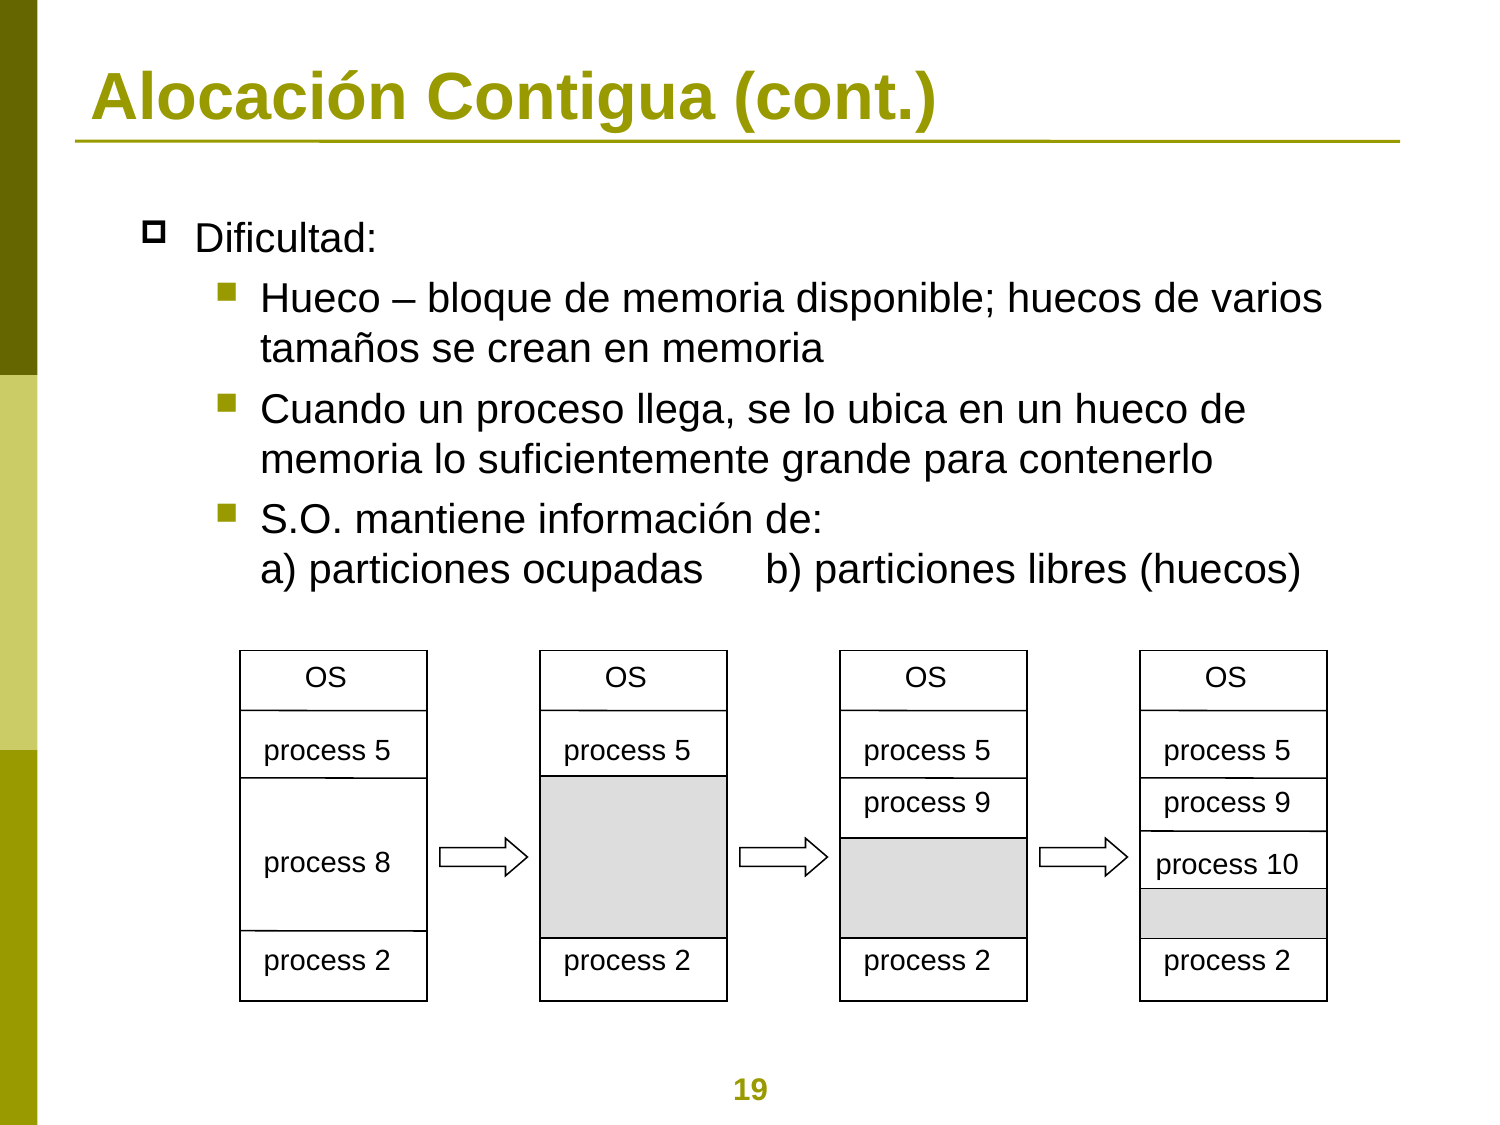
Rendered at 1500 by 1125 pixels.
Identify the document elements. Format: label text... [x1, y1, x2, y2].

text_box process 10 [1139, 837, 1315, 889]
text_box OS [1190, 650, 1262, 701]
text_box process 2 [839, 939, 1015, 984]
text_box process 5 [239, 723, 415, 774]
text_box [439, 838, 528, 876]
text_box [839, 712, 1028, 777]
text_box OS [290, 650, 362, 701]
text_box [1139, 832, 1328, 1001]
text_box process 2 [1139, 939, 1315, 984]
text_box process 2 [539, 939, 715, 984]
text_box process 8 [239, 835, 415, 886]
text_box process 2 [239, 933, 415, 984]
text_box OS [890, 650, 962, 701]
text_box [1139, 779, 1328, 830]
text_box process 5 [539, 723, 715, 774]
text_box process 5 [1139, 723, 1315, 774]
text_box [1039, 838, 1128, 876]
text_box process 5 [839, 723, 1015, 774]
text_box process 9 [839, 775, 1015, 826]
text_box OS [590, 650, 662, 701]
text_box Alocación Contigua (cont.) [75, 45, 1426, 141]
text_box [539, 712, 728, 1001]
text_box [239, 779, 428, 930]
text_box [739, 838, 828, 876]
text_box [1139, 712, 1328, 777]
text_box [839, 779, 1028, 1001]
text_box [239, 932, 428, 1001]
text_box process 9 [1139, 775, 1315, 826]
text_box [839, 650, 1028, 709]
text_box [239, 712, 428, 777]
text_box Dificultad: Hueco – bloque de memoria disponible; huecos de varios tamaños se crean en memoria Cuando un proceso llega, se lo ubica en un hueco de memoria lo suficientemente grande para contenerlo S.O. mantiene información de: a) particiones ocupadas b) particiones libres (huecos) [124, 203, 1435, 631]
text_box [1139, 650, 1328, 709]
text_box [539, 650, 728, 709]
text_box [239, 650, 428, 709]
